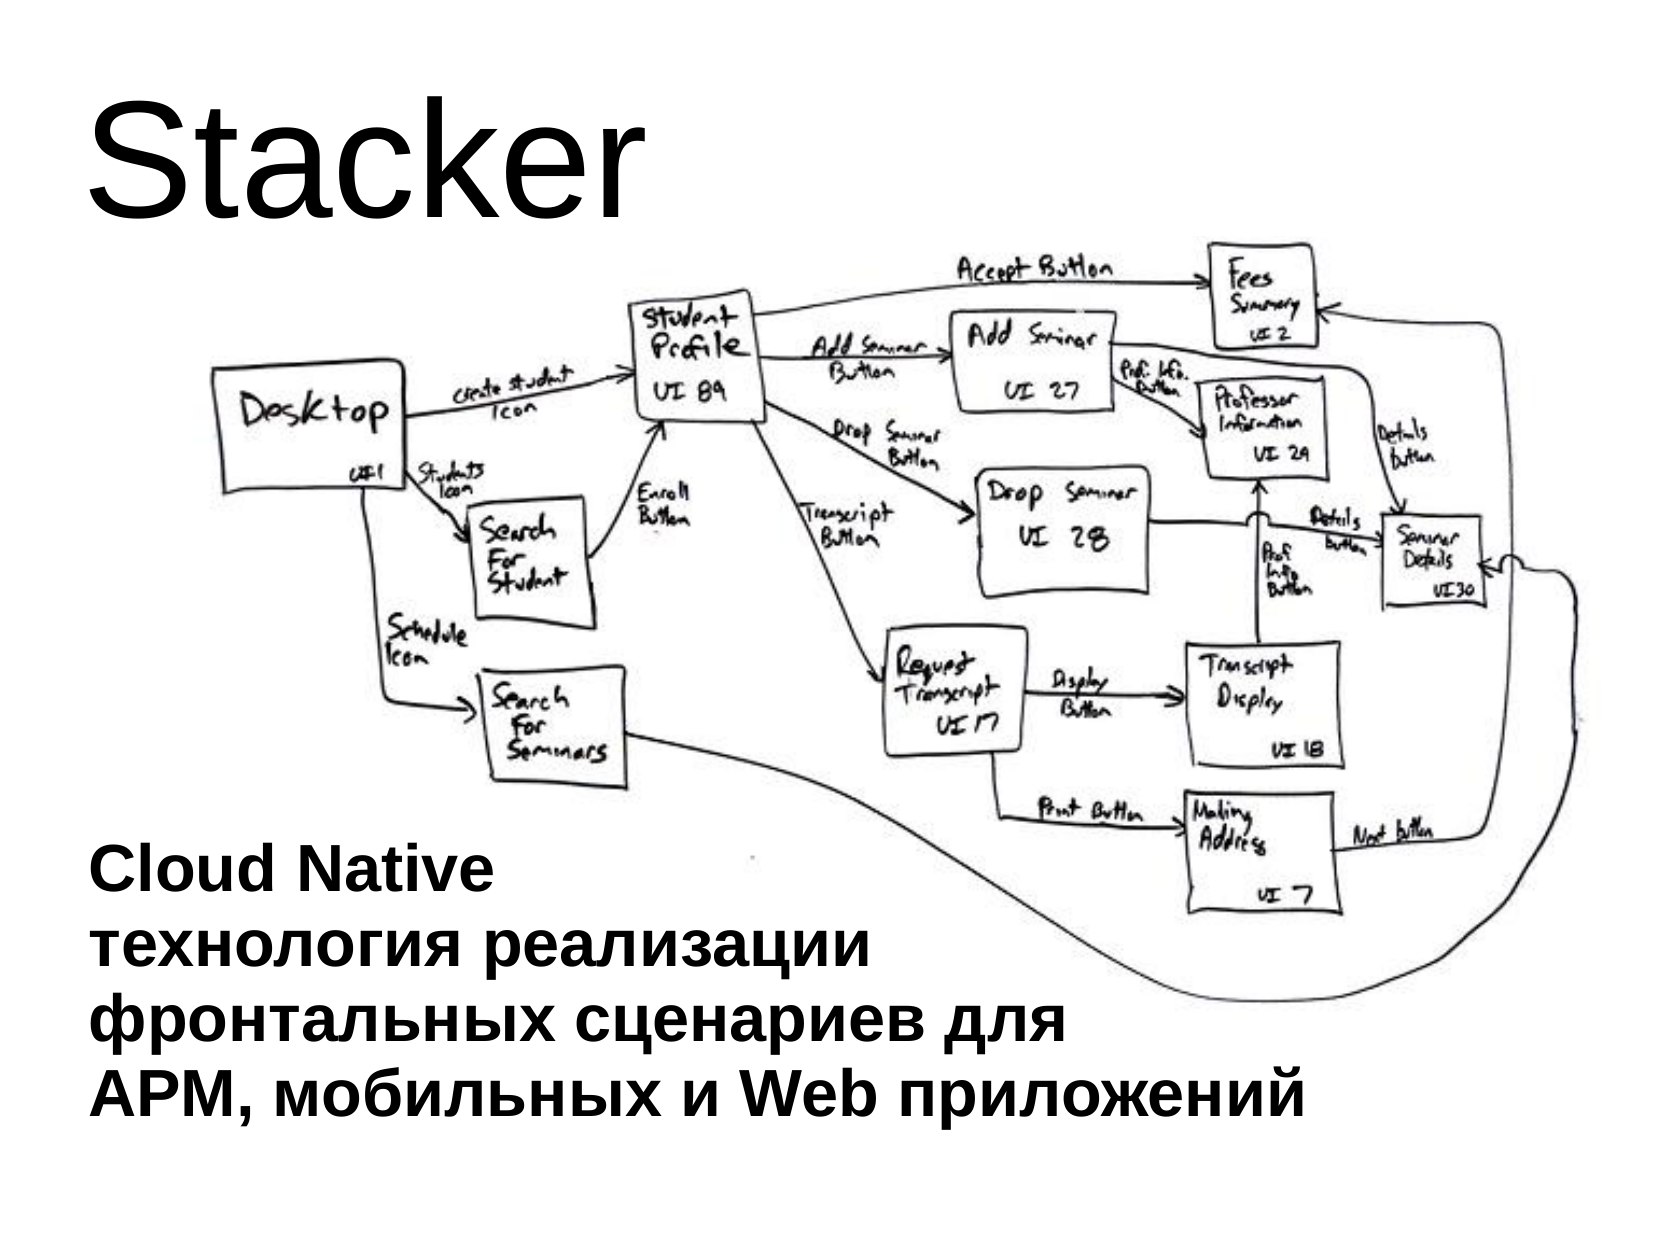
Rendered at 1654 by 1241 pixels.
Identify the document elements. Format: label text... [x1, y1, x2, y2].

text_box Cloud Native технология реализации фронтальных сценариев для АРМ, мобильных и Web приложений [88, 795, 1577, 1167]
picture [193, 236, 1602, 1021]
title Stacker [82, 49, 1571, 271]
